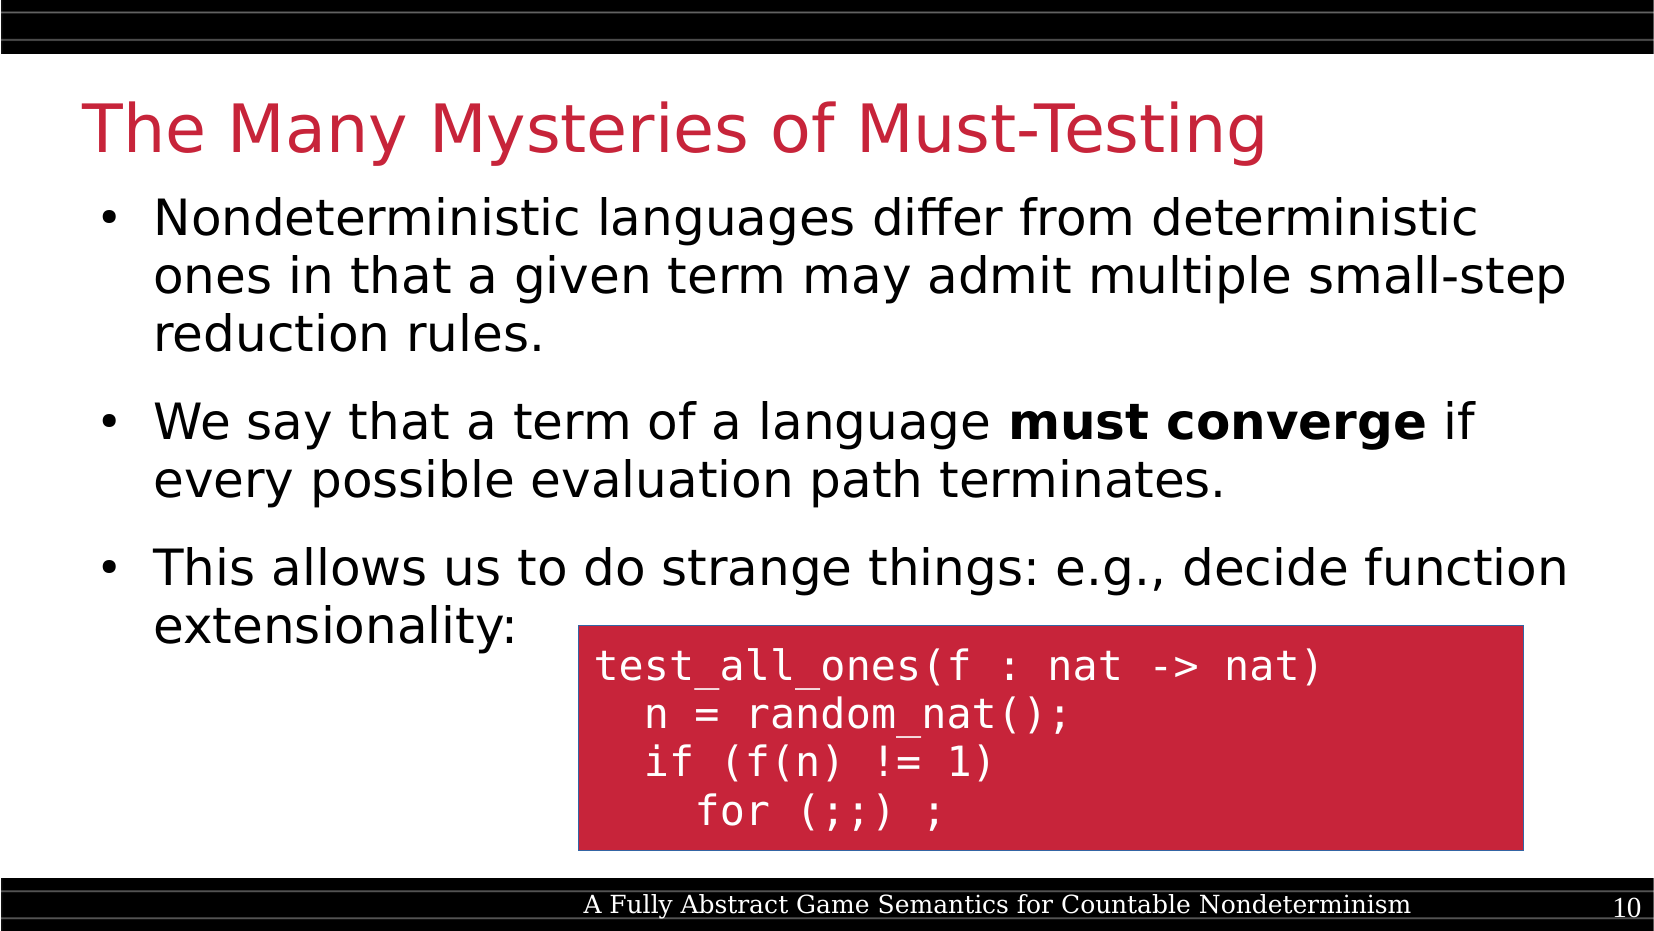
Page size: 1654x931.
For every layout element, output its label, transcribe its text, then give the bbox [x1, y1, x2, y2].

title The Many Mysteries of Must-Testing [82, 51, 1571, 188]
picture [1, 878, 1654, 931]
list Nondeterministic languages differ from deterministic ones in that a given term may admit multiple small-step reduction rules. We say that a term of a language must converge if every possible evaluation path terminates. This allows us to do strange things: e.g., decide function extensionality: [82, 188, 1571, 827]
text_box test_all_ones(f : nat -> nat) n = random_nat(); if (f(n) != 1) for (;;) ; [578, 625, 1524, 851]
picture [1, 0, 1654, 54]
